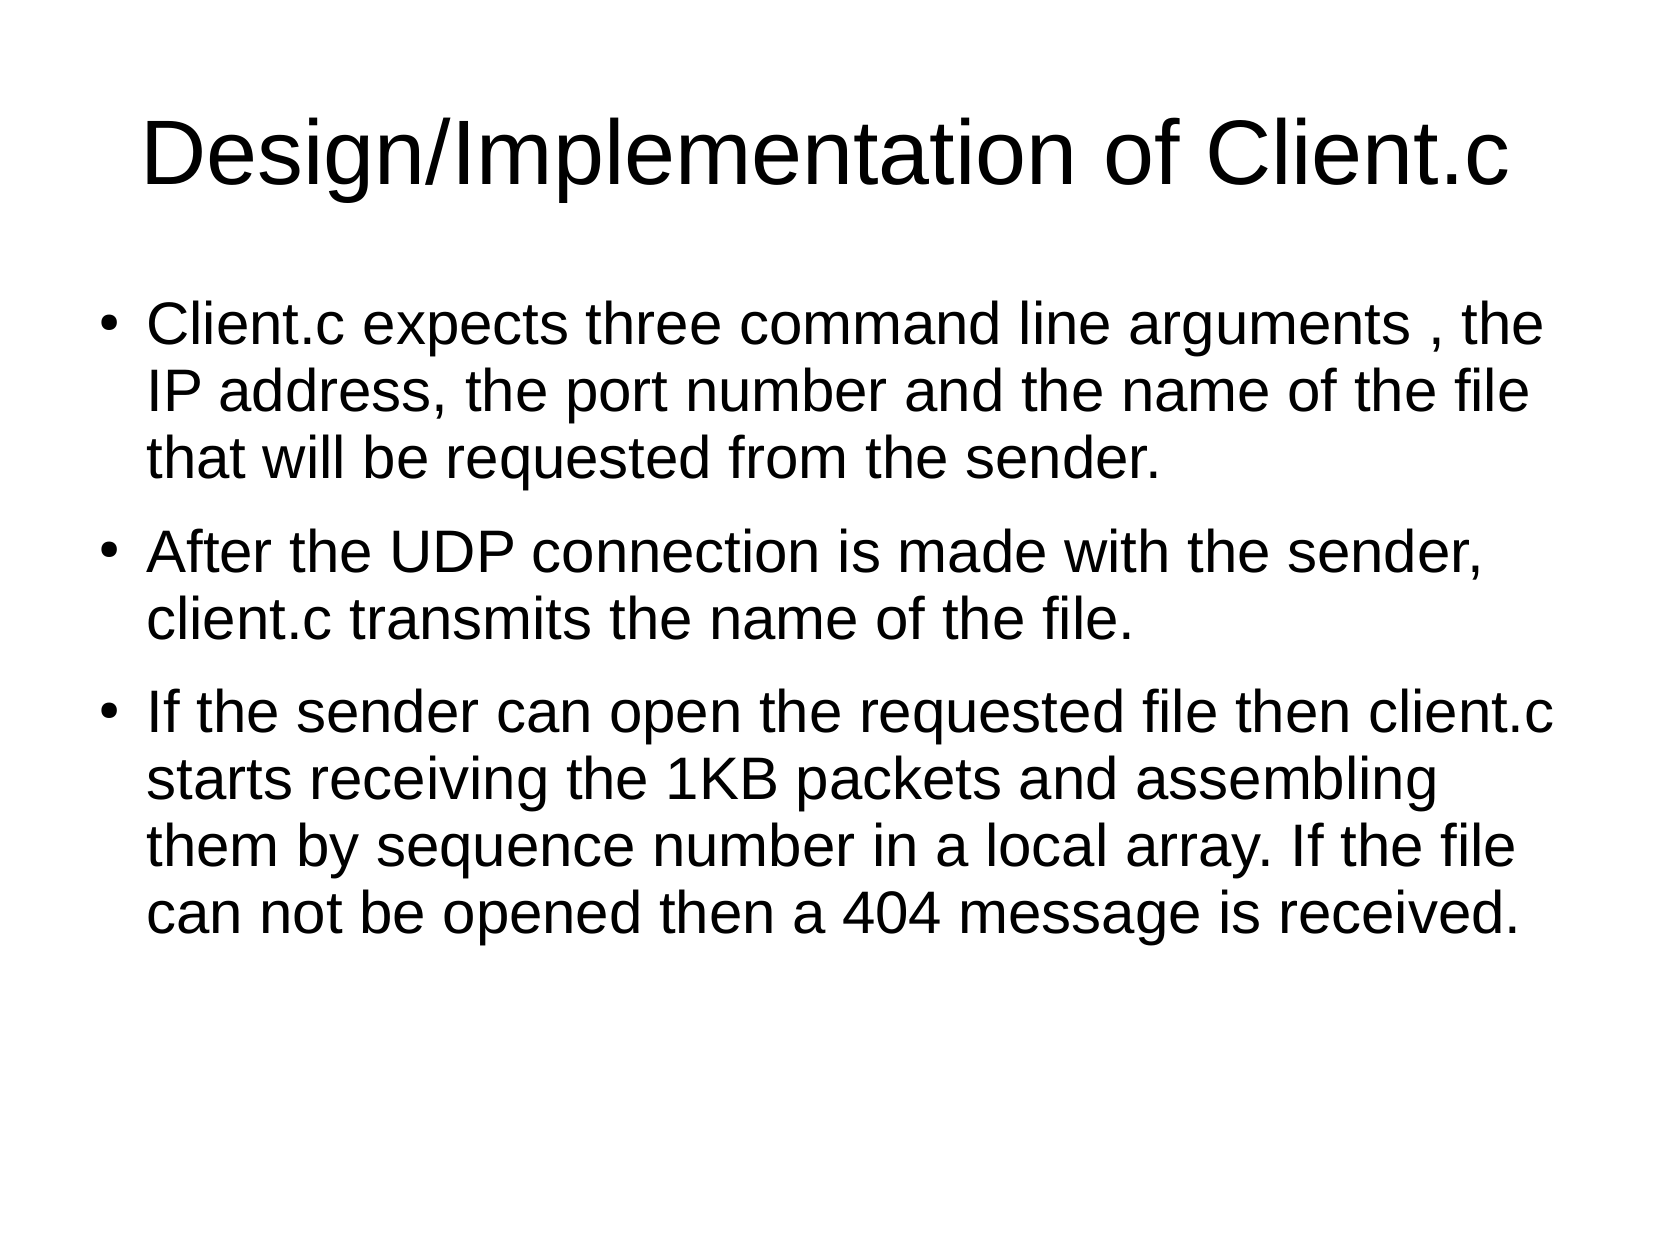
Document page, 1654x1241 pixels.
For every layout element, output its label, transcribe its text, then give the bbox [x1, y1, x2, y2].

title Design/Implementation of Client.c [82, 49, 1571, 257]
list Client.c expects three command line arguments , the IP address, the port number and the name of the file that will be requested from the sender. After the UDP connection is made with the sender, client.c transmits the name of the file. If the sender can open the requested file then client.c starts receiving the 1KB packets and assembling them by sequence number in a local array. If the file can not be opened then a 404 message is received. [82, 290, 1571, 1010]
